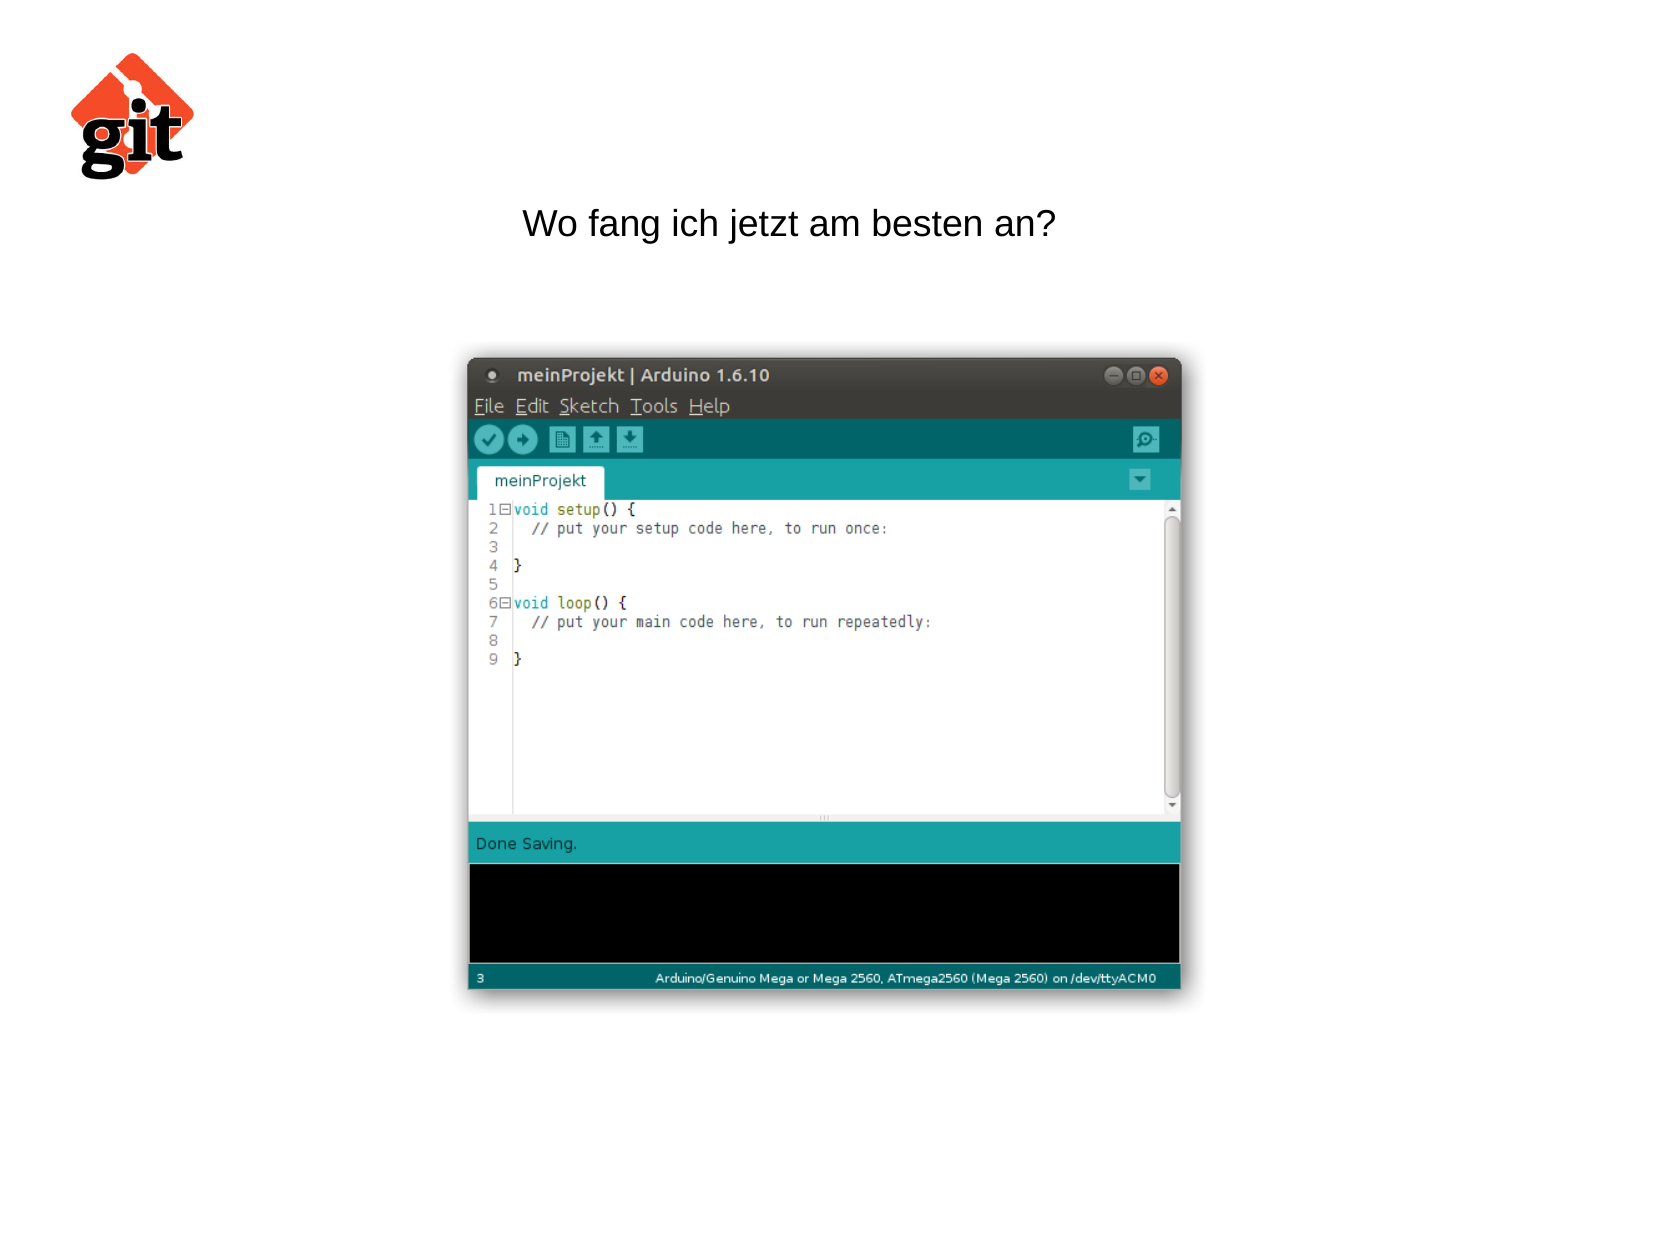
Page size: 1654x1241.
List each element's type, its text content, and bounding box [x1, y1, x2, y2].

picture [68, 53, 196, 181]
text_box Wo fang ich jetzt am besten an? [507, 195, 1072, 252]
picture [414, 300, 1240, 1039]
